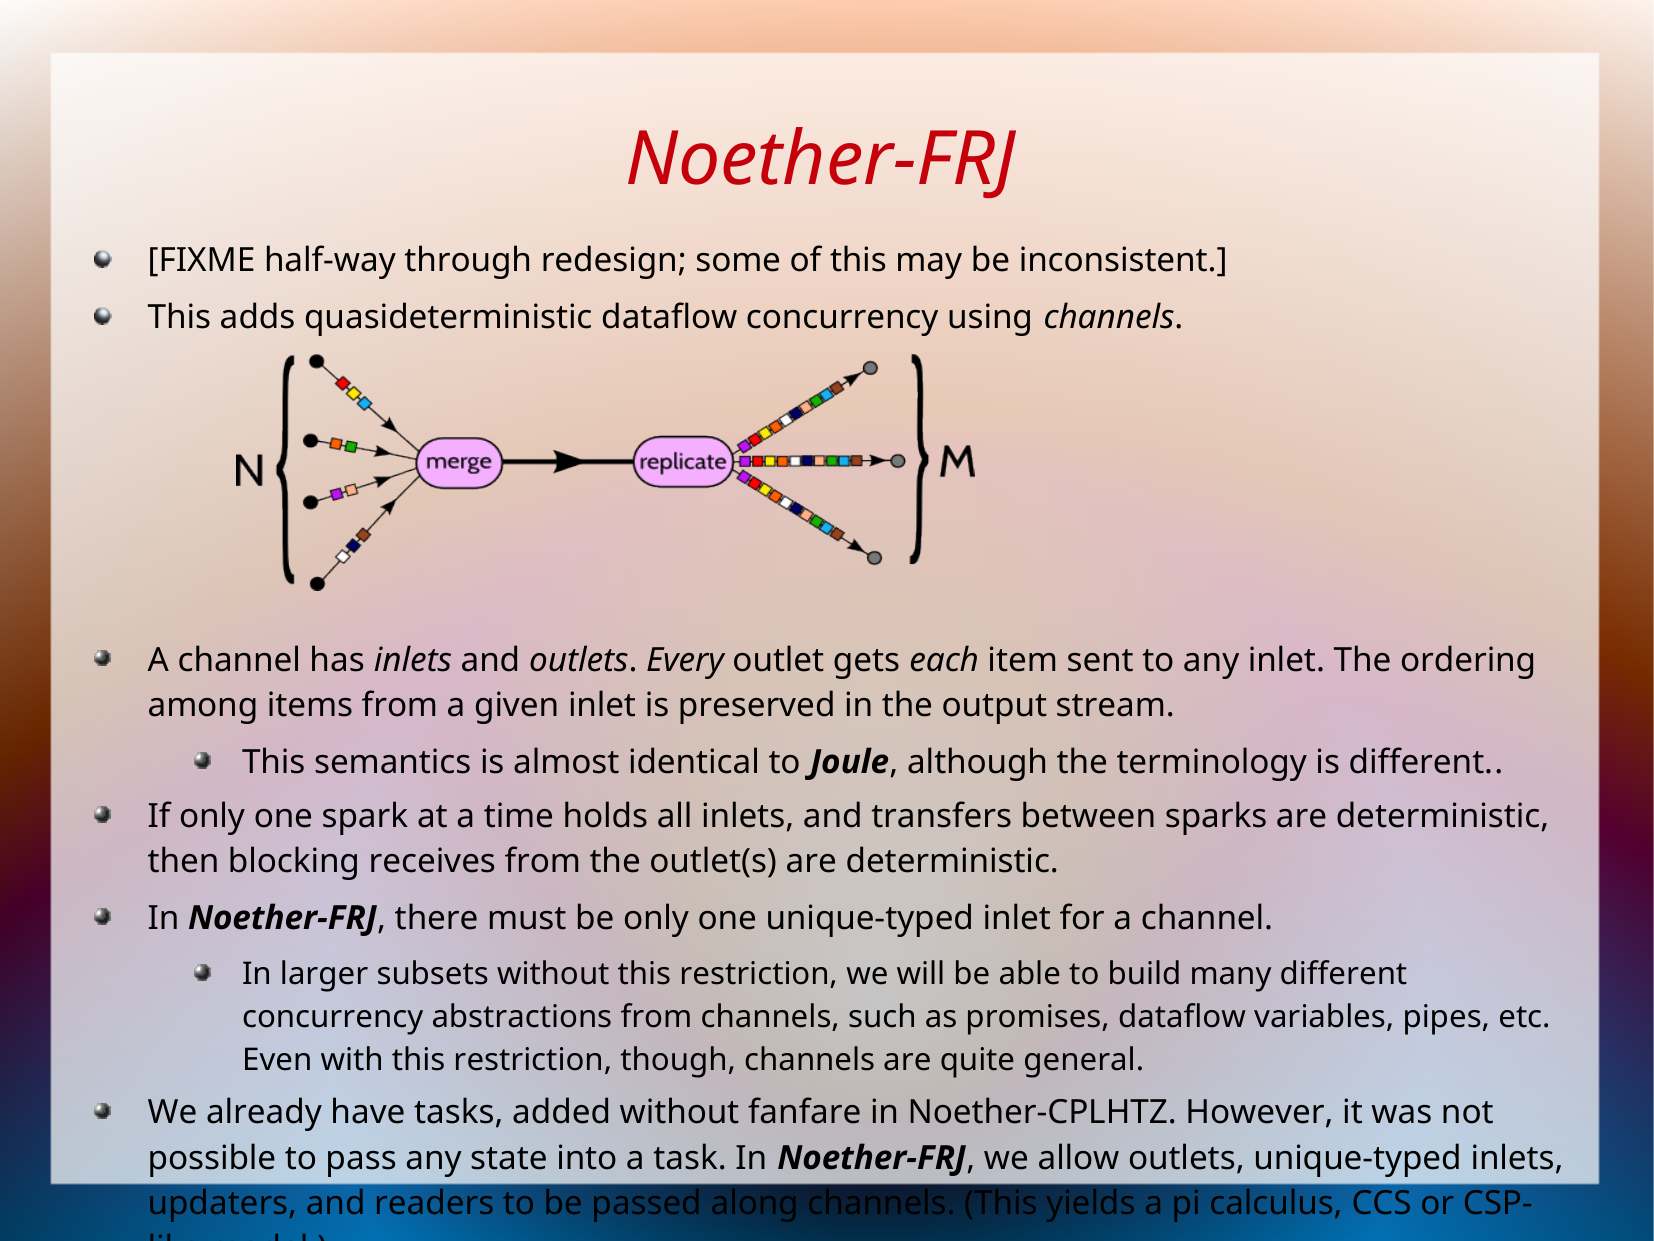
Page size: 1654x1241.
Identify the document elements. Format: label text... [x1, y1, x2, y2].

list [FIXME half-way through redesign; some of this may be inconsistent.] This adds quasideterministic dataflow concurrency using channels. A channel has inlets and outlets. Every outlet gets each item sent to any inlet. The ordering among items from a given inlet is preserved in the output stream. This semantics is almost identical to Joule, although the terminology is different.. If only one spark at a time holds all inlets, and transfers between sparks are deterministic, then blocking receives from the outlet(s) are deterministic. In Noether-FRJ, there must be only one unique-typed inlet for a channel. In larger subsets without this restriction, we will be able to build many different concurrency abstractions from channels, such as promises, dataflow variables, pipes, etc. Even with this restriction, though, channels are quite general. We already have tasks, added without fanfare in Noether-CPLHTZ. However, it was not possible to pass any state into a task. In Noether-FRJ, we allow outlets, unique-typed inlets, updaters, and readers to be passed along channels. (This yields a pi calculus, CCS or CSP-like model.) Unique typing ensures that is not possible to duplicate inlets, which would result in nondeterminism. Library code can implement an aliasable type that “wraps” an inlet. The cap can be extracted, and subsequent attempts to use the wrapper will fail. This provides dynamic enforcement when needed. Since Noether-FRJ does not have general message passing, we cannot transfer write authority by sending an inlet in a message. However, a new task can be passed an inlet at its creation. We can also send an inlet on a channel. Reading from an outlet only obtains information that cannot change after the read has completed. Unlike dataflow concurrency in Oz, tasks cannot race to perform the first write (and transfers are deterministic), so this does not introduce nondeterminism even when writes fail. [76, 236, 1565, 1241]
picture [0, 0, 1654, 1241]
picture [236, 354, 975, 591]
title Noether-FRJ [76, 59, 1565, 236]
